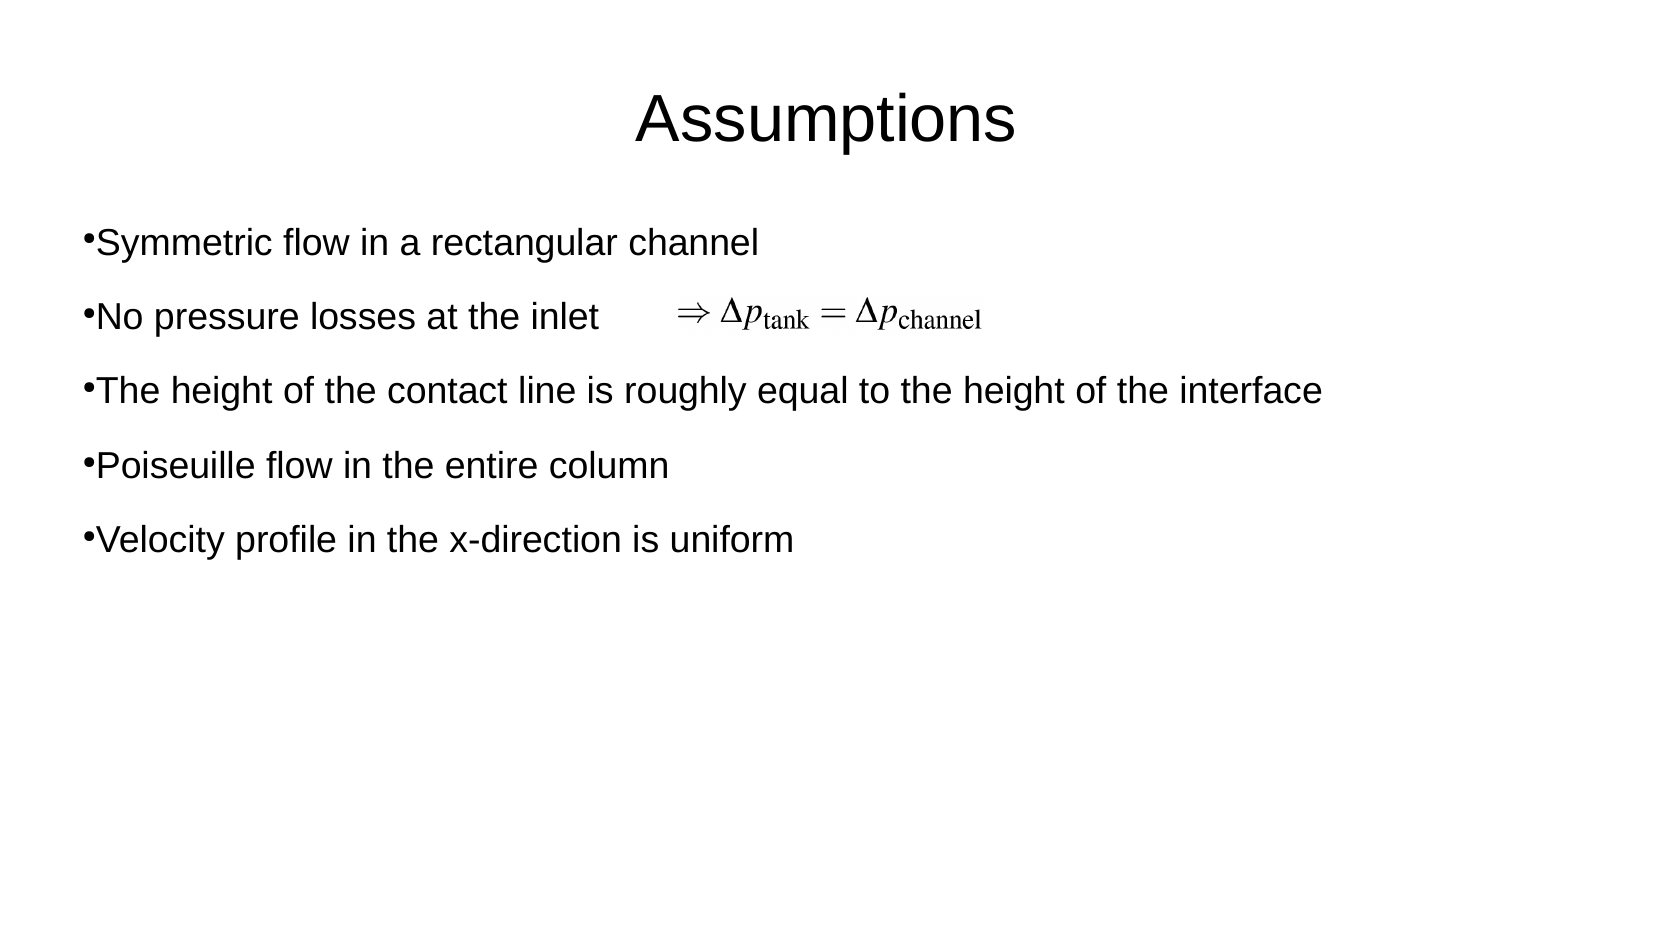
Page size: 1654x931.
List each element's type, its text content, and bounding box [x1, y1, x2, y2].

list Symmetric flow in a rectangular channel No pressure losses at the inlet The height of the contact line is roughly equal to the height of the interface Poiseuille flow in the entire column Velocity profile in the x-direction is uniform [82, 217, 1571, 758]
picture [675, 294, 986, 334]
title Assumptions [82, 37, 1571, 193]
